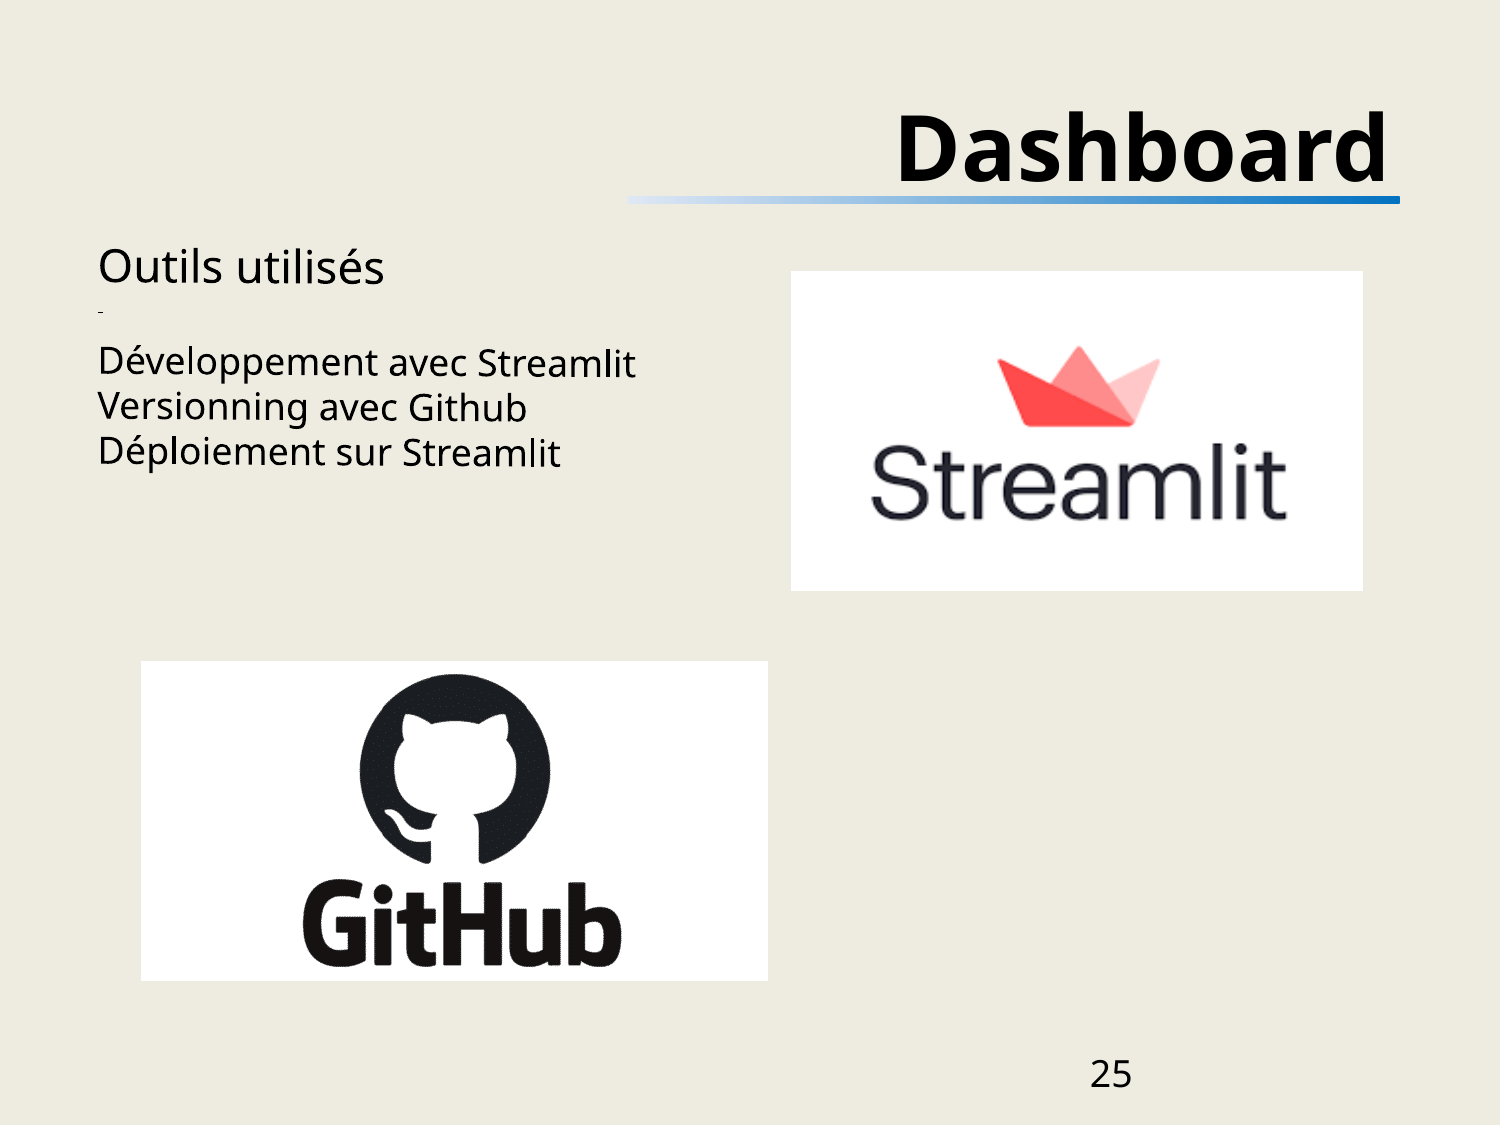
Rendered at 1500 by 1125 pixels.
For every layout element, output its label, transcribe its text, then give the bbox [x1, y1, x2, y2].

picture [141, 661, 768, 981]
text_box [627, 196, 1400, 204]
picture [791, 271, 1363, 591]
title Dashboard [177, 82, 1406, 237]
slide_number <numéro> [1074, 1042, 1425, 1103]
text_box Outils utilisés Développement avec Streamlit Versionning avec Github Déploiement sur Streamlit [82, 228, 1441, 578]
